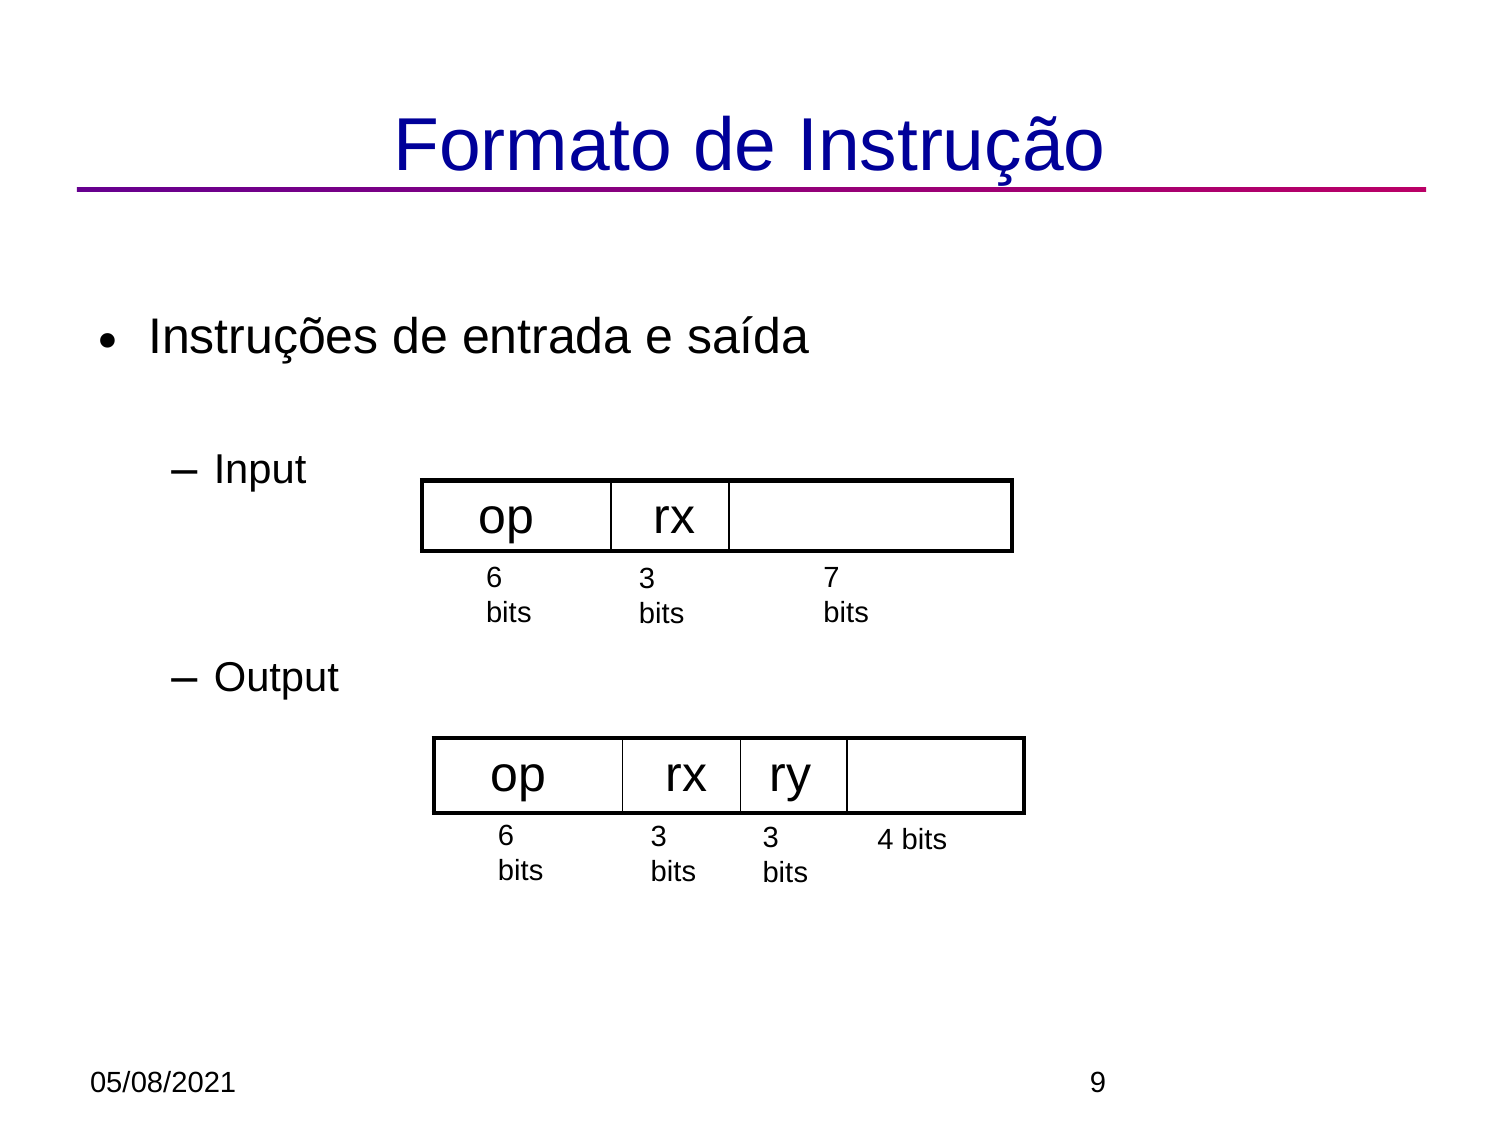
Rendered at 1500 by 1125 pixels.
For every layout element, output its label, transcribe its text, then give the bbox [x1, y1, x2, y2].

table_header ry [741, 740, 846, 811]
text_box 6 bits [483, 809, 583, 859]
text_box 6 bits [471, 551, 572, 602]
table_header op [424, 483, 610, 549]
text_box <number> [1074, 1055, 1425, 1125]
text_box Formato de Instrução [76, 74, 1424, 193]
text_box 3 bits [635, 809, 736, 860]
table_header [848, 740, 1022, 811]
text_box 4 bits [862, 813, 963, 864]
text_box 3 bits [747, 811, 848, 861]
table_header rx [623, 740, 740, 811]
table_header op [436, 740, 622, 811]
text_box 7 bits [808, 550, 909, 601]
text_box 05/08/2021 [74, 1055, 425, 1125]
table_header rx [612, 483, 728, 549]
text_box 3 bits [624, 552, 724, 602]
table_header [730, 483, 1010, 549]
text_box Instruções de entrada e saída Input Output [76, 215, 1424, 1019]
